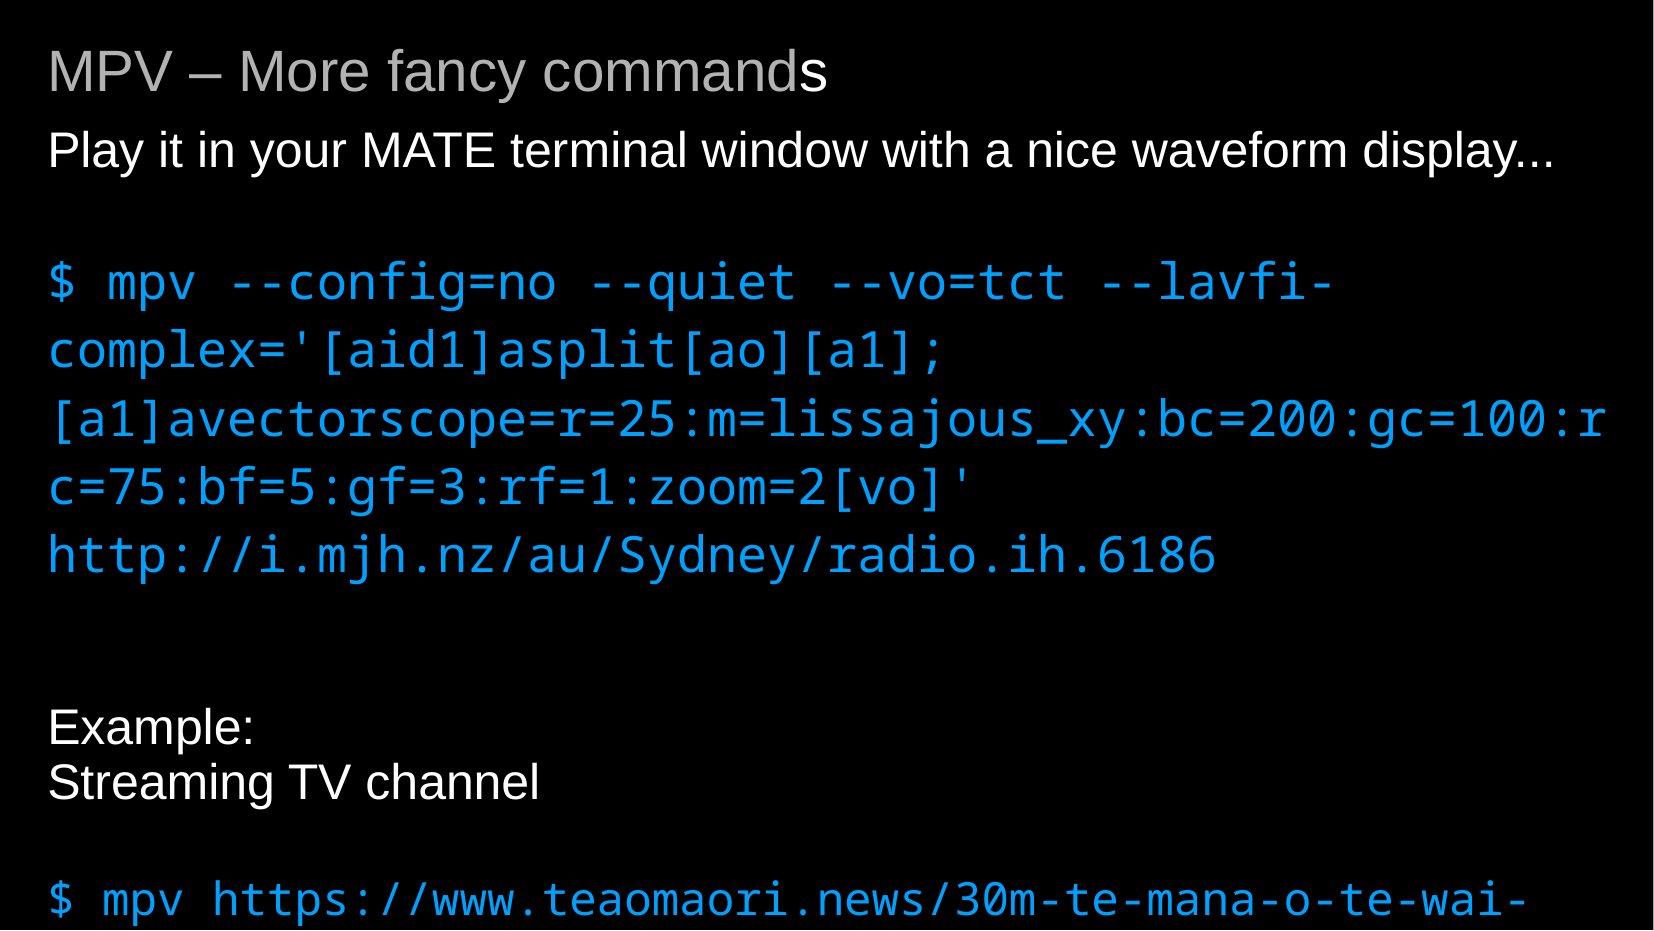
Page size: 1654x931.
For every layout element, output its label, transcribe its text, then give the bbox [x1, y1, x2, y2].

title MPV – More fancy commands [47, 29, 1630, 114]
subtitle Play it in your MATE terminal window with a nice waveform display... $ mpv --config=no --quiet --vo=tct --lavfi-complex='[aid1]asplit[ao][a1];[a1]avectorscope=r=25:m=lissajous_xy:bc=200:gc=100:rc=75:bf=5:gf=3:rf=1:zoom=2[vo]' http://i.mjh.nz/au/Sydney/radio.ih.6186 Example: Streaming TV channel $ mpv https://www.teaomaori.news/30m-te-mana-o-te-wai-fund-now-open [47, 122, 1619, 753]
